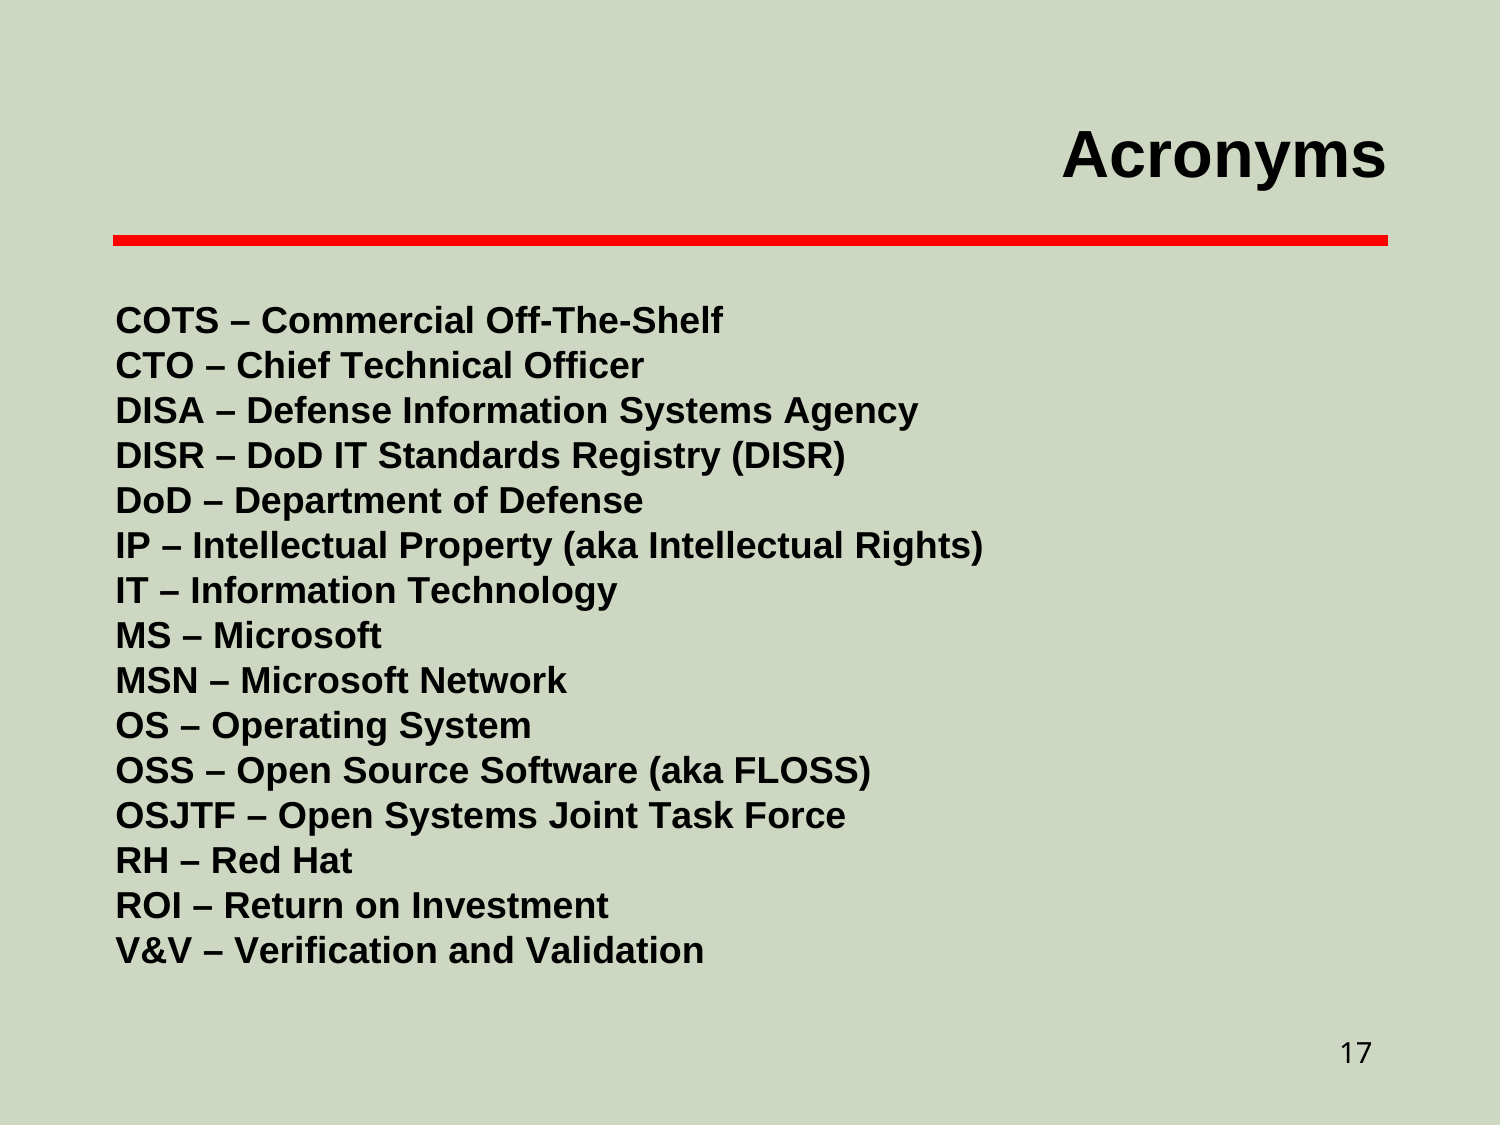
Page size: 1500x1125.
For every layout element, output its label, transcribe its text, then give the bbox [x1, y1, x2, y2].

list COTS – Commercial Off-The-Shelf CTO – Chief Technical Officer DISA – Defense Information Systems Agency DISR – DoD IT Standards Registry (DISR) DoD – Department of Defense IP – Intellectual Property (aka Intellectual Rights) IT – Information Technology MS – Microsoft MSN – Microsoft Network OS – Operating System OSS – Open Source Software (aka FLOSS) OSJTF – Open Systems Joint Task Force RH – Red Hat ROI – Return on Investment V&V – Verification and Validation [112, 299, 1388, 1111]
title Acronyms [337, 85, 1388, 224]
